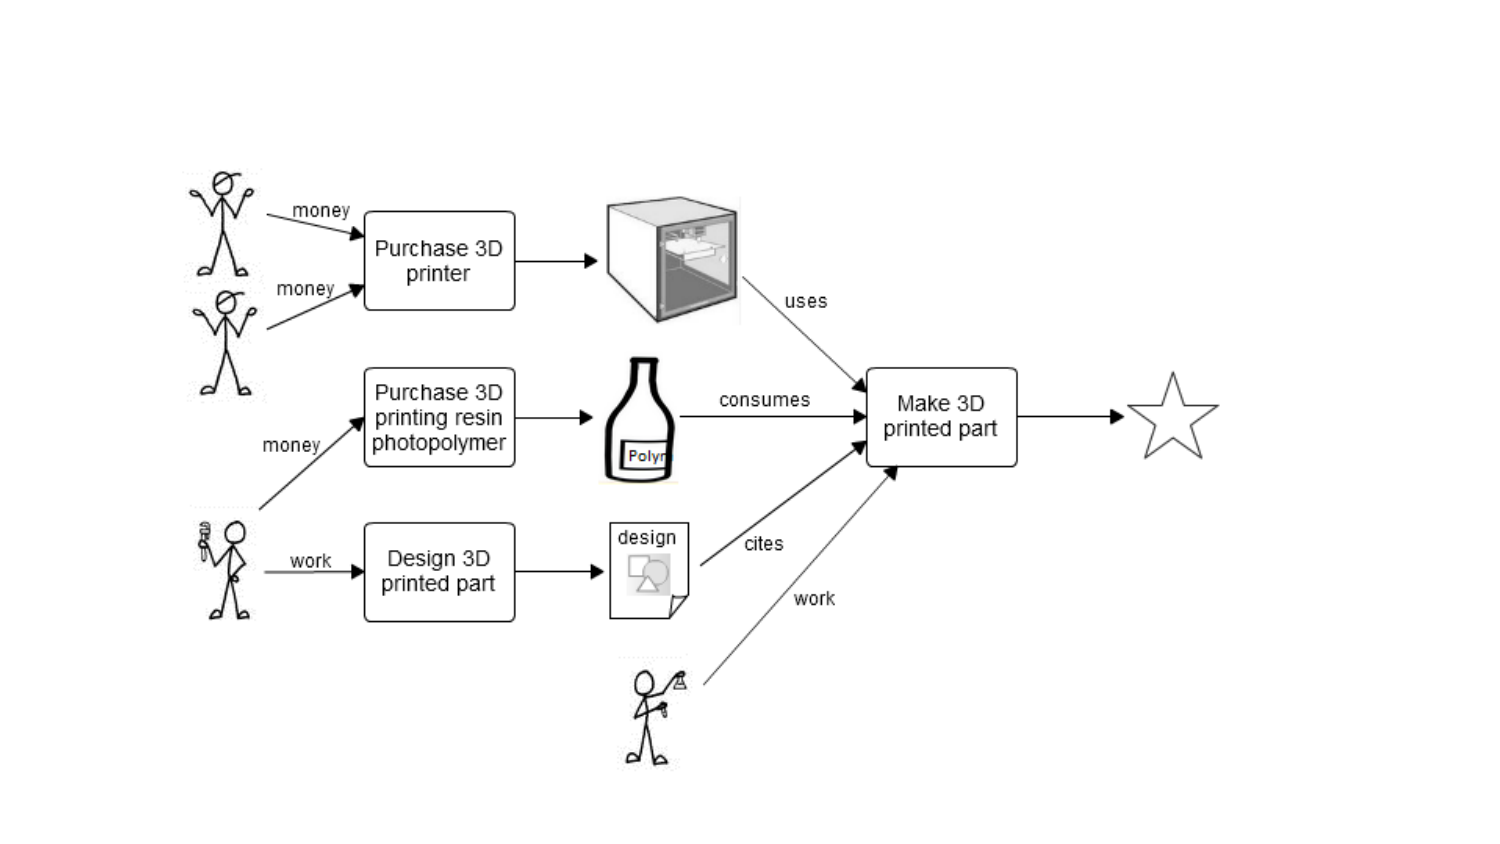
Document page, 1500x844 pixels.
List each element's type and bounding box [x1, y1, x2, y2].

picture [156, 153, 1259, 787]
